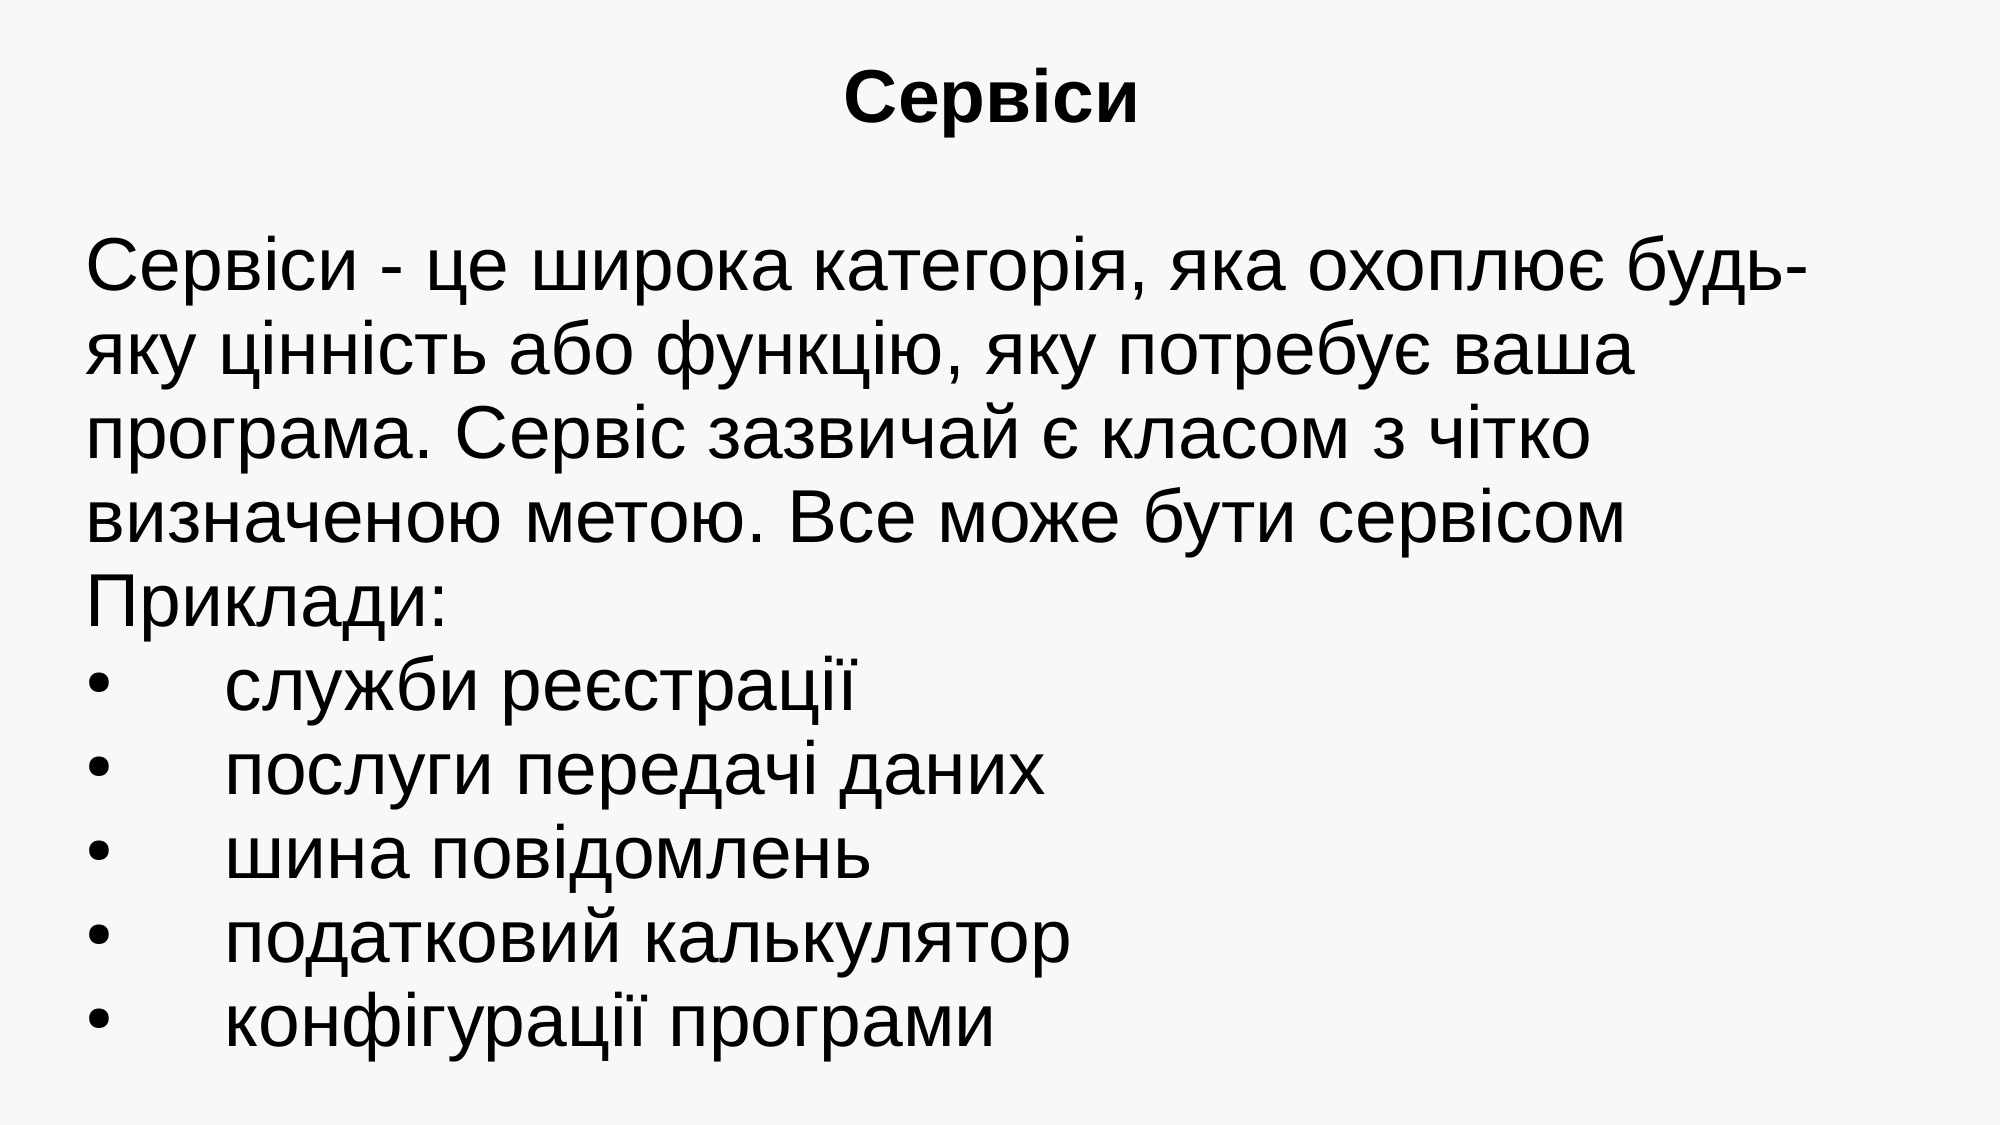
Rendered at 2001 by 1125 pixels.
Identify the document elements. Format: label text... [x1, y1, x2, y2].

text_box Сервіси Сервіси - це широка категорія, яка охоплює будь-яку цінність або функцію, яку потребує ваша програма. Сервіс зазвичай є класом з чітко визначеною метою. Все може бути сервісом Приклади: служби реєстрації послуги передачі даних шина повідомлень податковий калькулятор конфігурації програми [70, 47, 1914, 1070]
